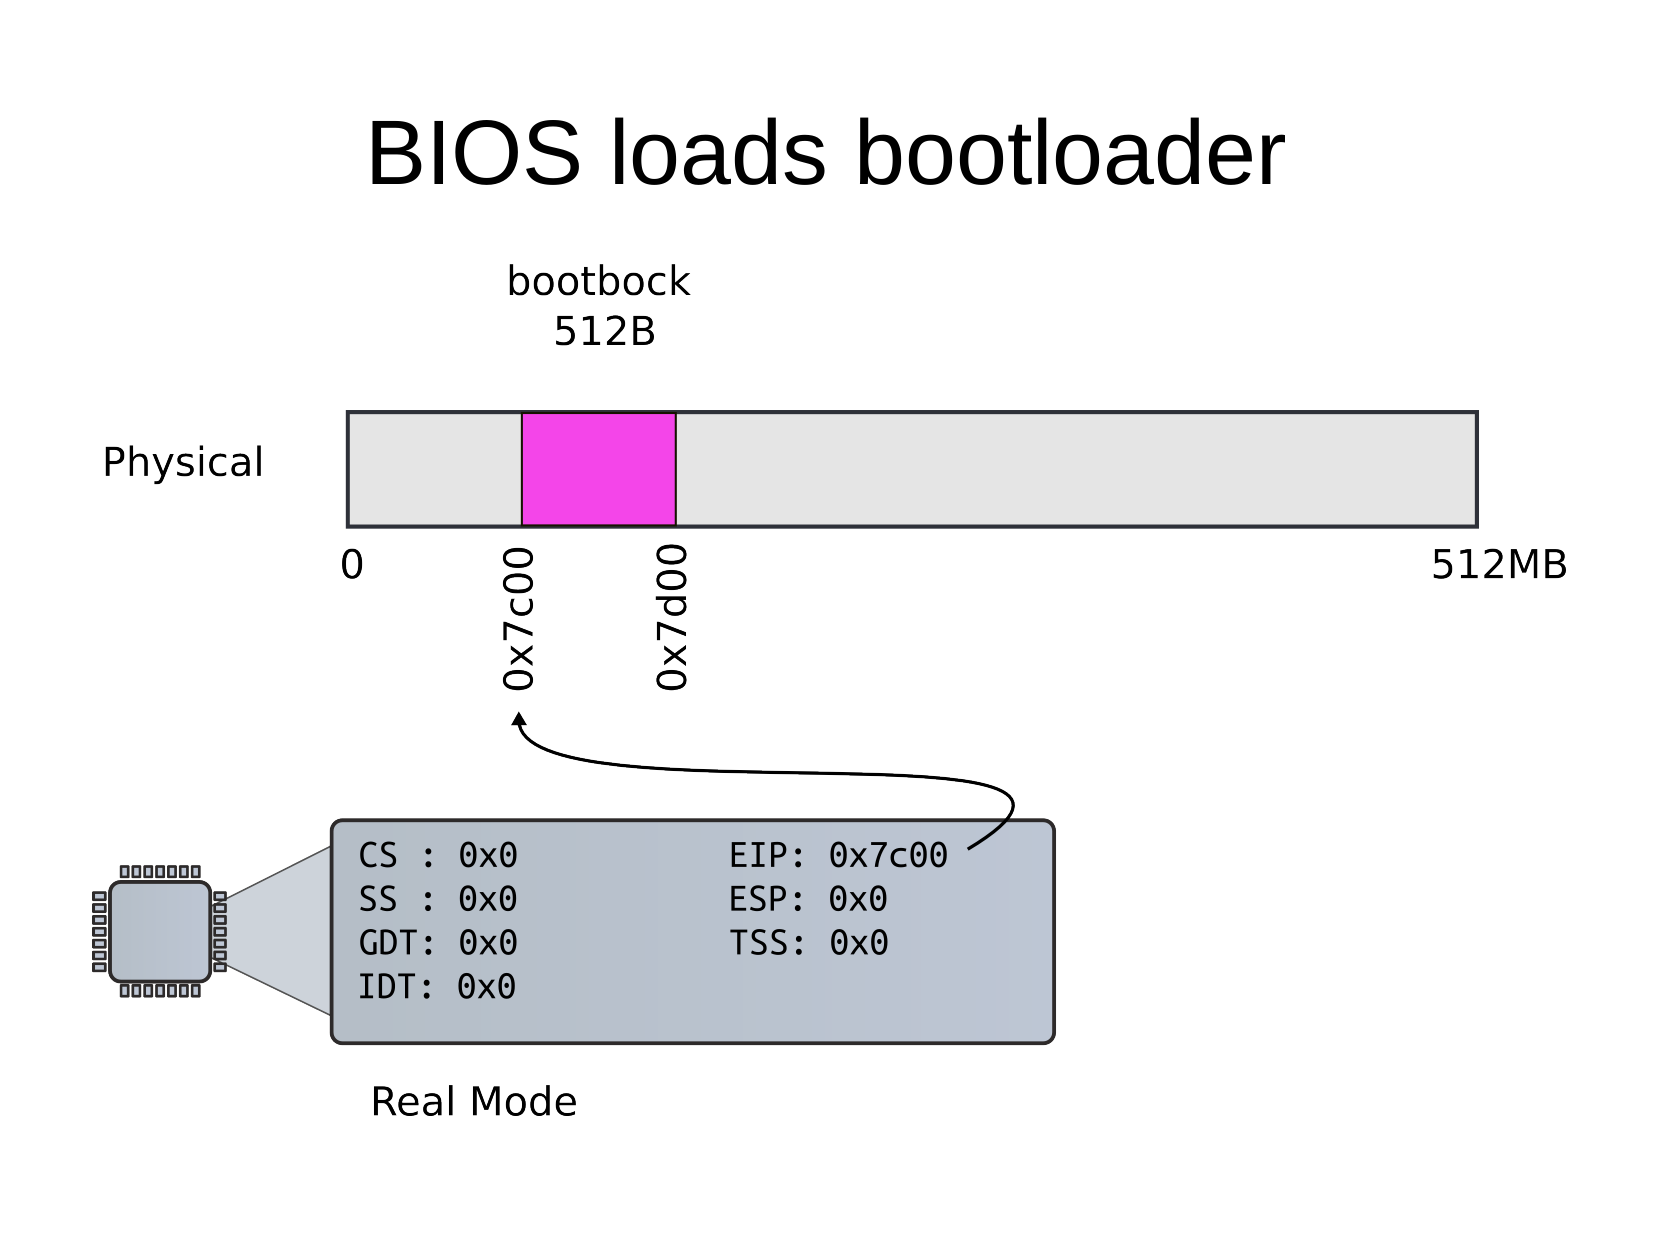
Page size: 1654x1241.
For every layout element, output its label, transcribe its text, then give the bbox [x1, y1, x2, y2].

picture [92, 264, 1566, 1116]
title BIOS loads bootloader [82, 49, 1571, 257]
